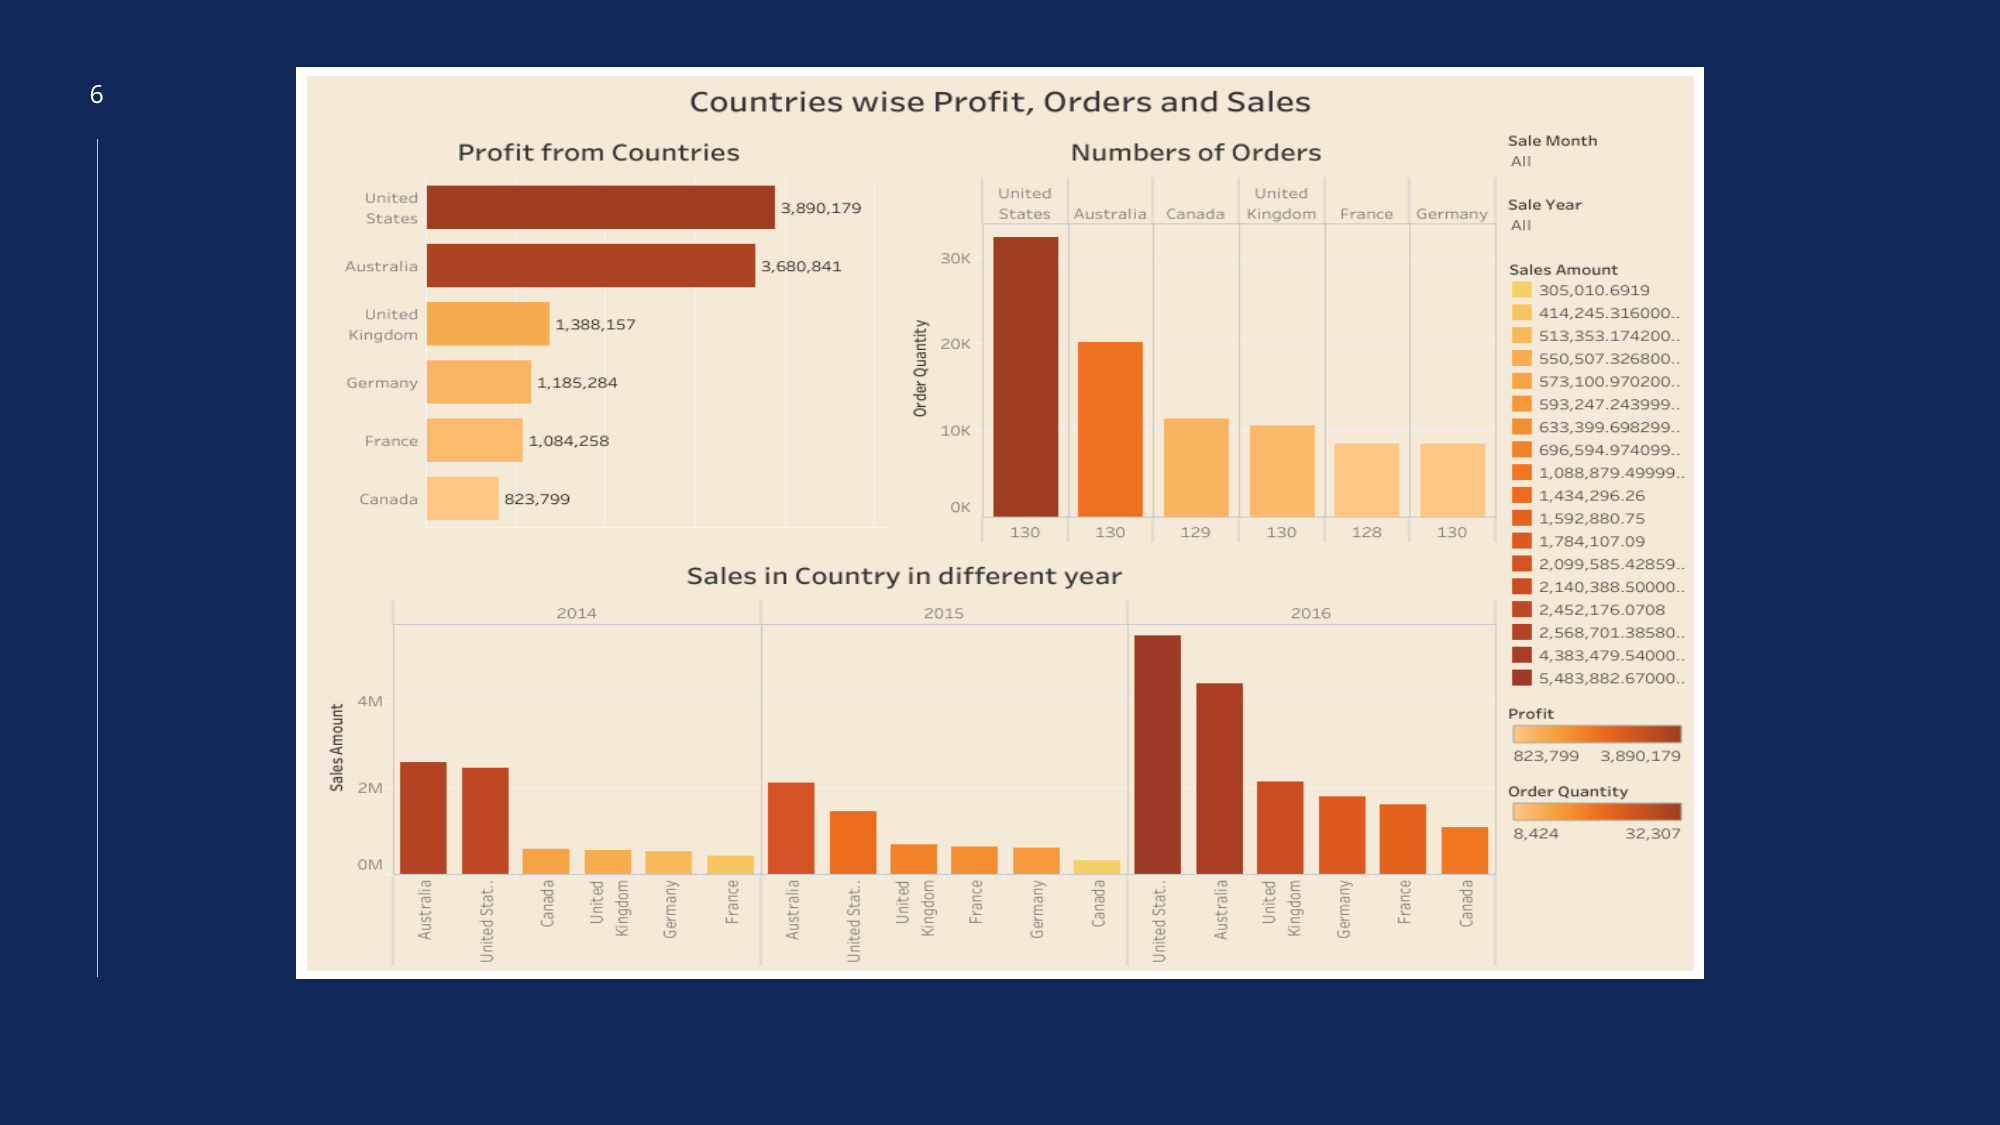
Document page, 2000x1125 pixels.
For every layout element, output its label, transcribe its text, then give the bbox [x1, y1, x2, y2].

picture [296, 67, 1704, 979]
slide_number 6 [53, 67, 140, 119]
